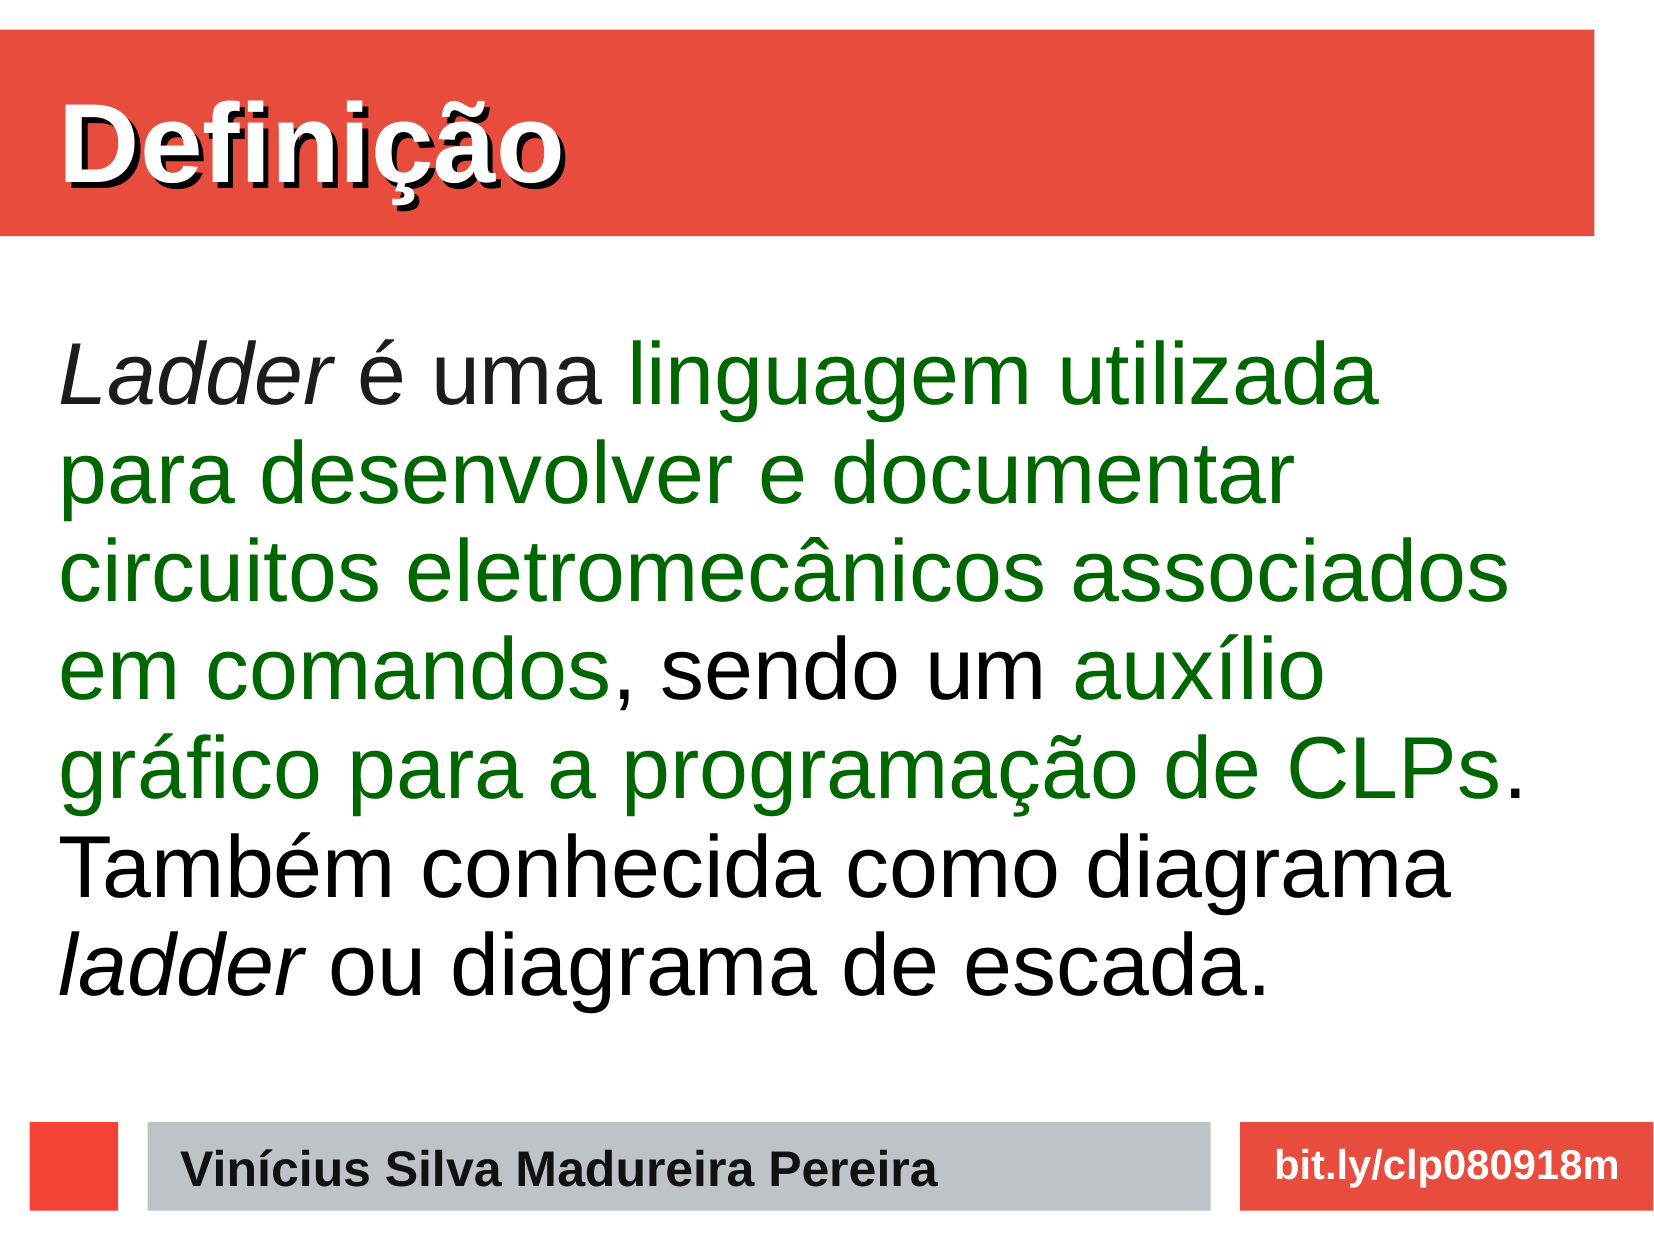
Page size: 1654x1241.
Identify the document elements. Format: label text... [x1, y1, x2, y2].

list Ladder é uma linguagem utilizada para desenvolver e documentar circuitos eletromecânicos associados em comandos, sendo um auxílio gráfico para a programação de CLPs. Também conhecida como diagrama ladder ou diagrama de escada. [59, 324, 1565, 1093]
text_box bit.ly/clp080918m [1228, 1133, 1654, 1205]
title Definição [59, 59, 1595, 207]
text_box Vinícius Silva Madureira Pereira [165, 1133, 1170, 1205]
